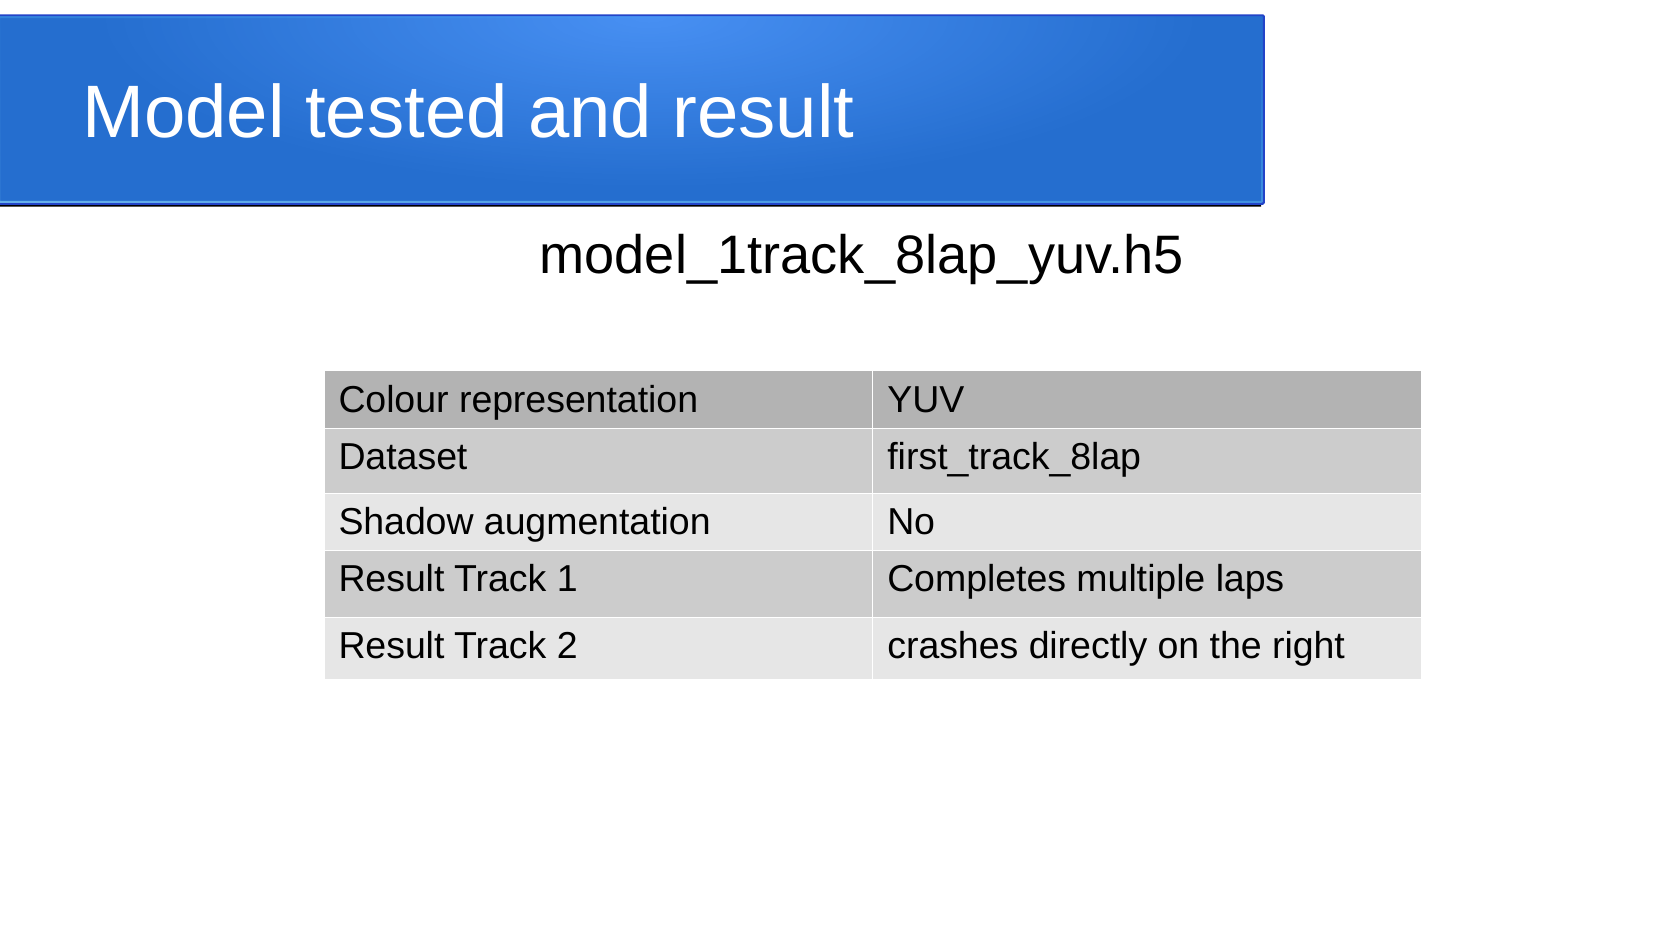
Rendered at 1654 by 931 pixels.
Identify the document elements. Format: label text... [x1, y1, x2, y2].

list model_1track_8lap_yuv.h5 [82, 224, 1571, 301]
table_header Colour representation [325, 371, 872, 428]
table_header YUV [873, 371, 1421, 428]
table_cell Shadow augmentation [325, 494, 872, 550]
table_cell Result Track 2 [325, 618, 872, 679]
table_cell first_track_8lap [873, 429, 1421, 493]
table_cell No [873, 494, 1421, 550]
table_cell Result Track 1 [325, 551, 872, 617]
table_cell crashes directly on the right [873, 618, 1421, 679]
table_cell Completes multiple laps [873, 551, 1421, 617]
title Model tested and result [82, 35, 1235, 189]
table_cell Dataset [325, 429, 872, 493]
